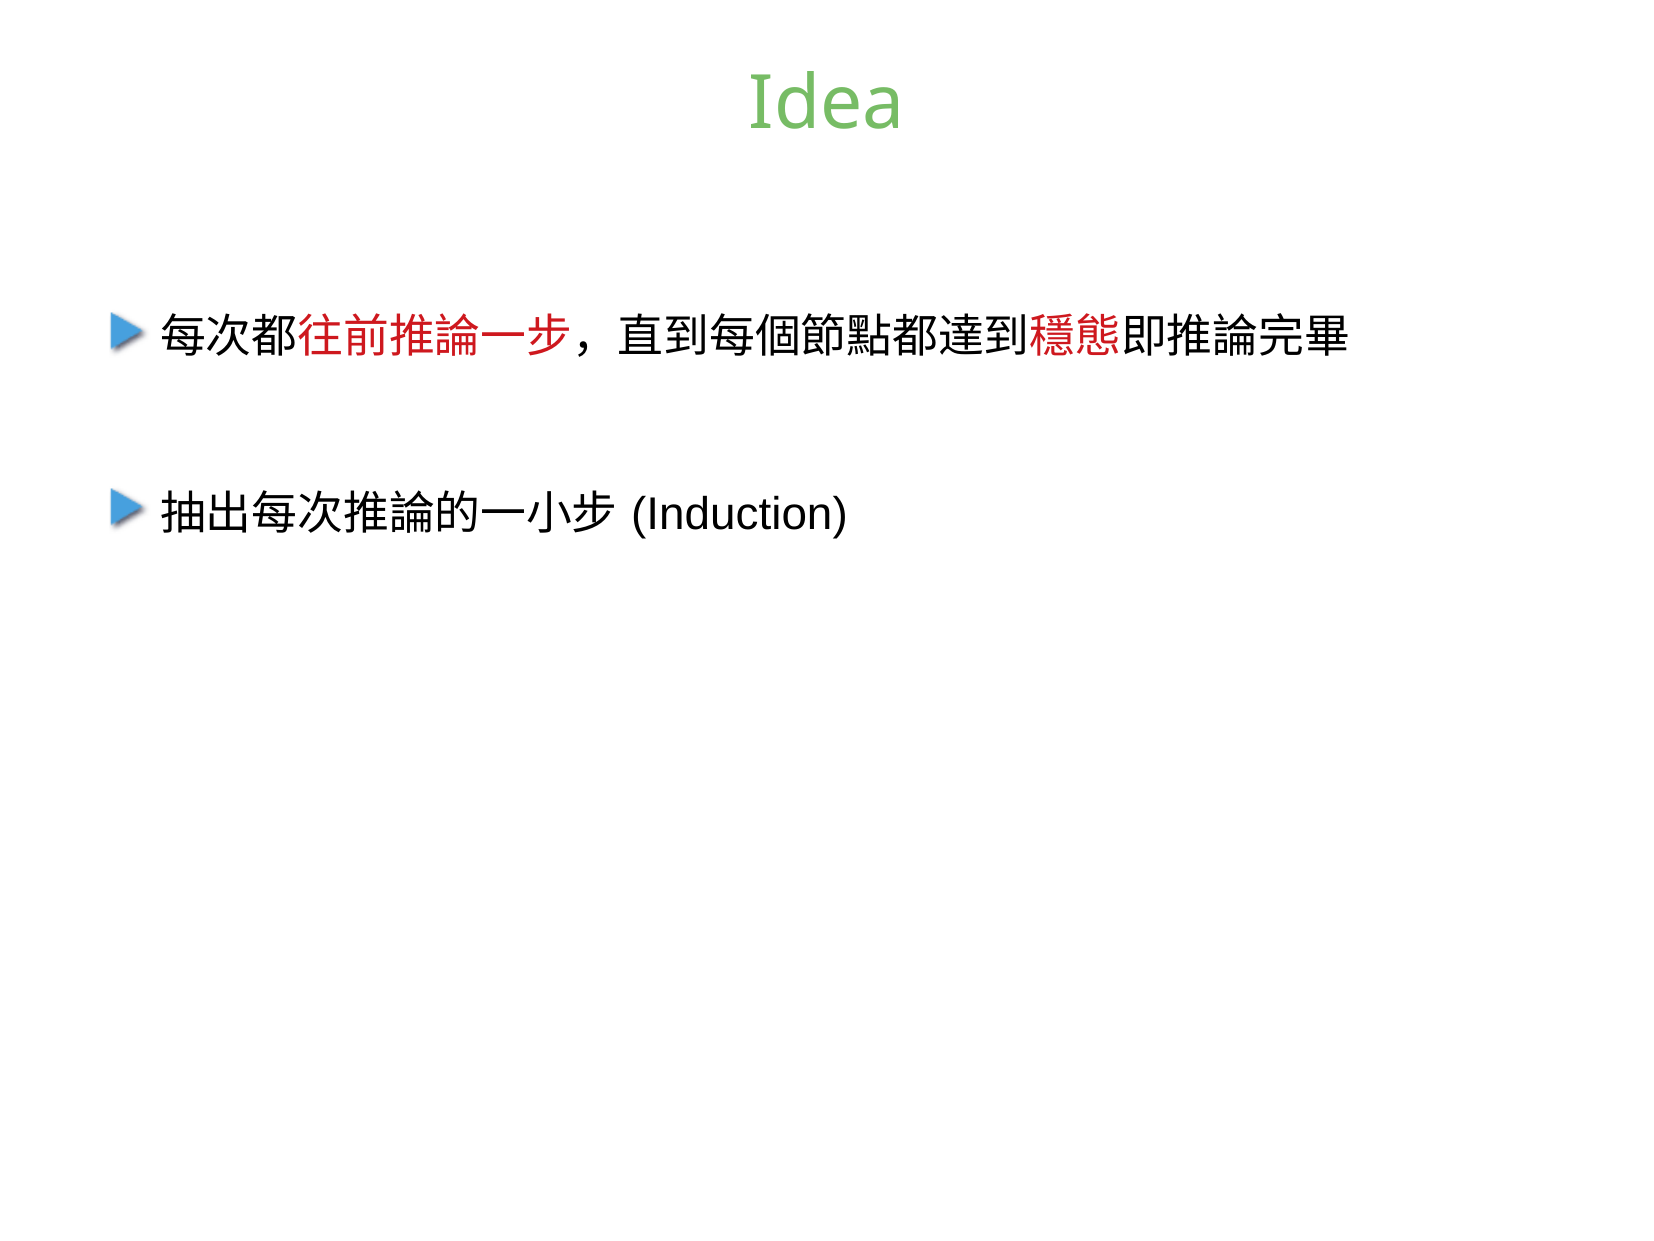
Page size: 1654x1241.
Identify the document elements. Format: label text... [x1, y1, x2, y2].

list 每次都往前推論一步，直到每個節點都達到穩態即推論完畢 抽出每次推論的一小步(Induction) [90, 300, 1579, 616]
title Idea [82, 48, 1571, 151]
